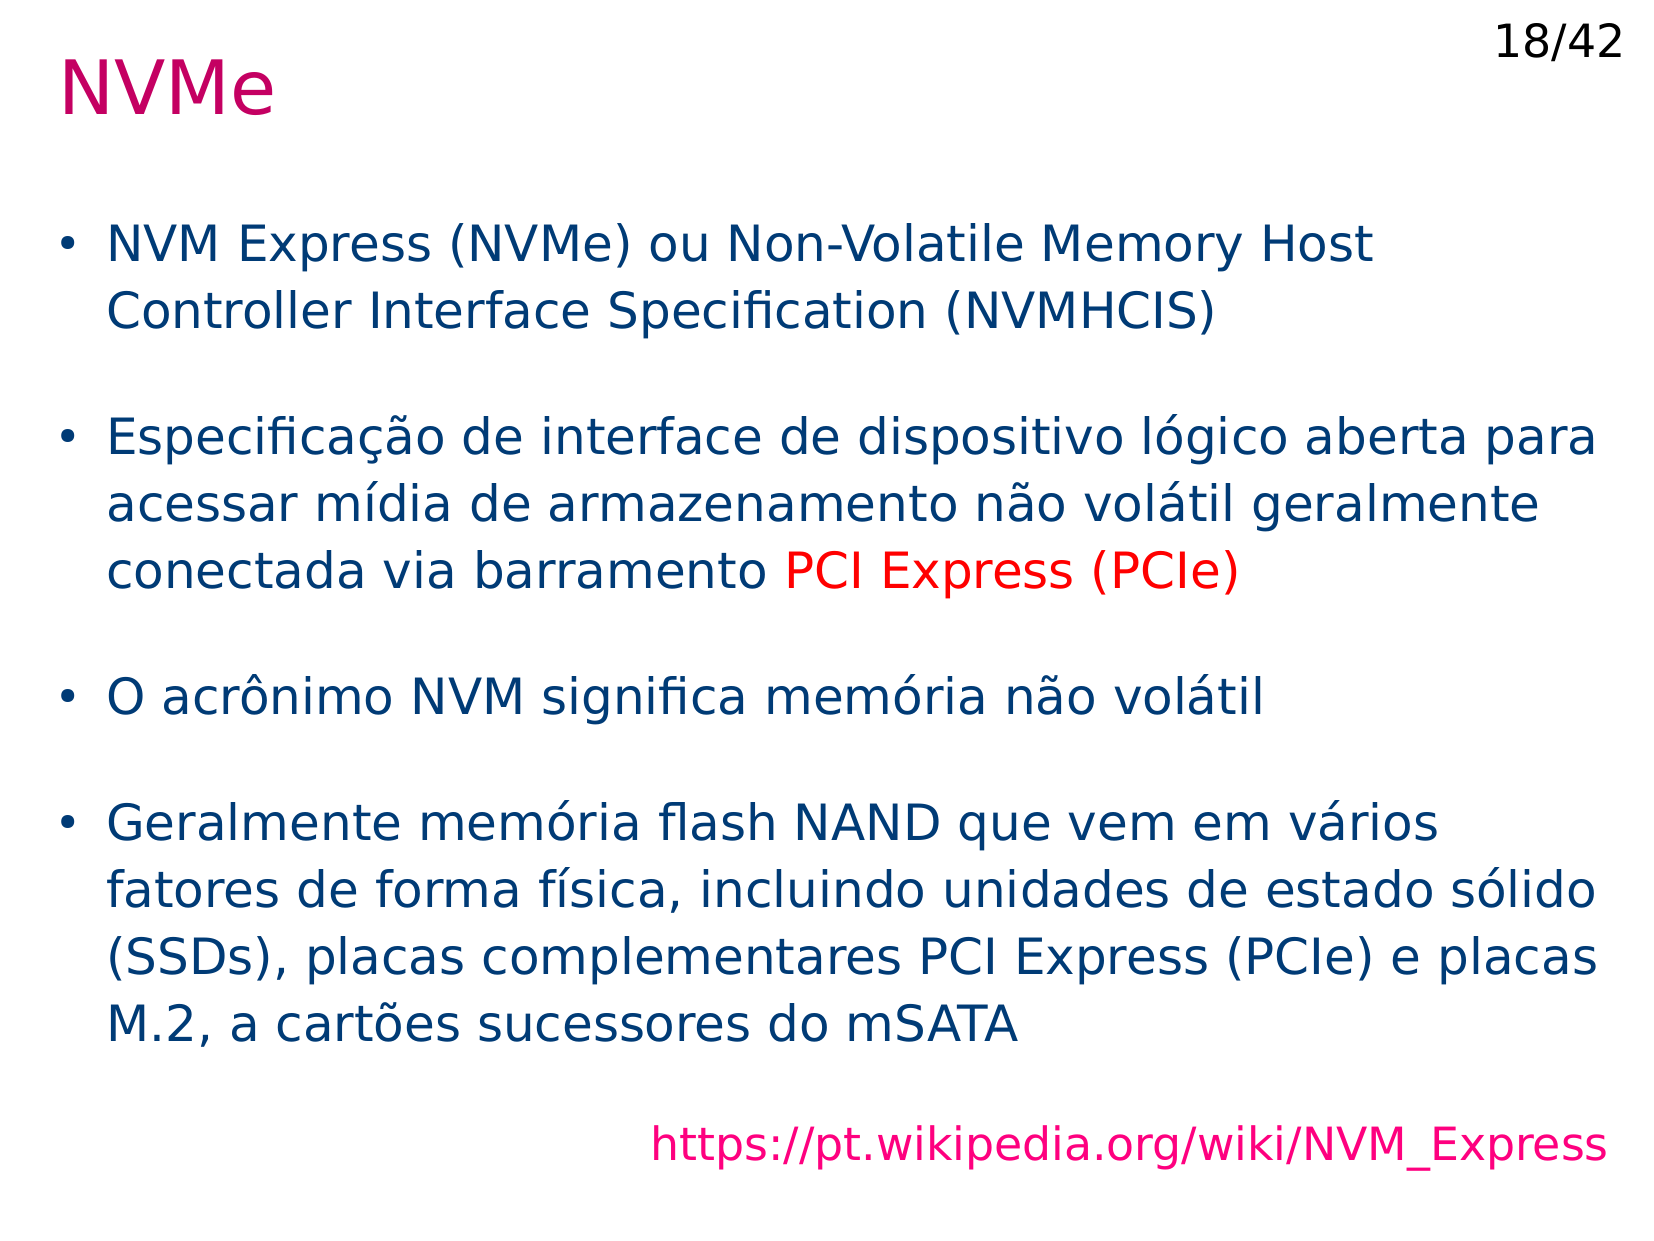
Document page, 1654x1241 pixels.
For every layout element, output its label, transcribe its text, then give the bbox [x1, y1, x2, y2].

list NVM Express (NVMe) ou Non-Volatile Memory Host Controller Interface Specification (NVMHCIS) Especificação de interface de dispositivo lógico aberta para acessar mídia de armazenamento não volátil geralmente conectada via barramento PCI Express (PCIe) O acrônimo NVM significa memória não volátil Geralmente memória flash NAND que vem em vários fatores de forma física, incluindo unidades de estado sólido (SSDs), placas complementares PCI Express (PCIe) e placas M.2, a cartões sucessores do mSATA [59, 206, 1625, 1211]
title NVMe [59, 29, 1625, 148]
text_box https://pt.wikipedia.org/wiki/NVM_Express [330, 1110, 1625, 1179]
